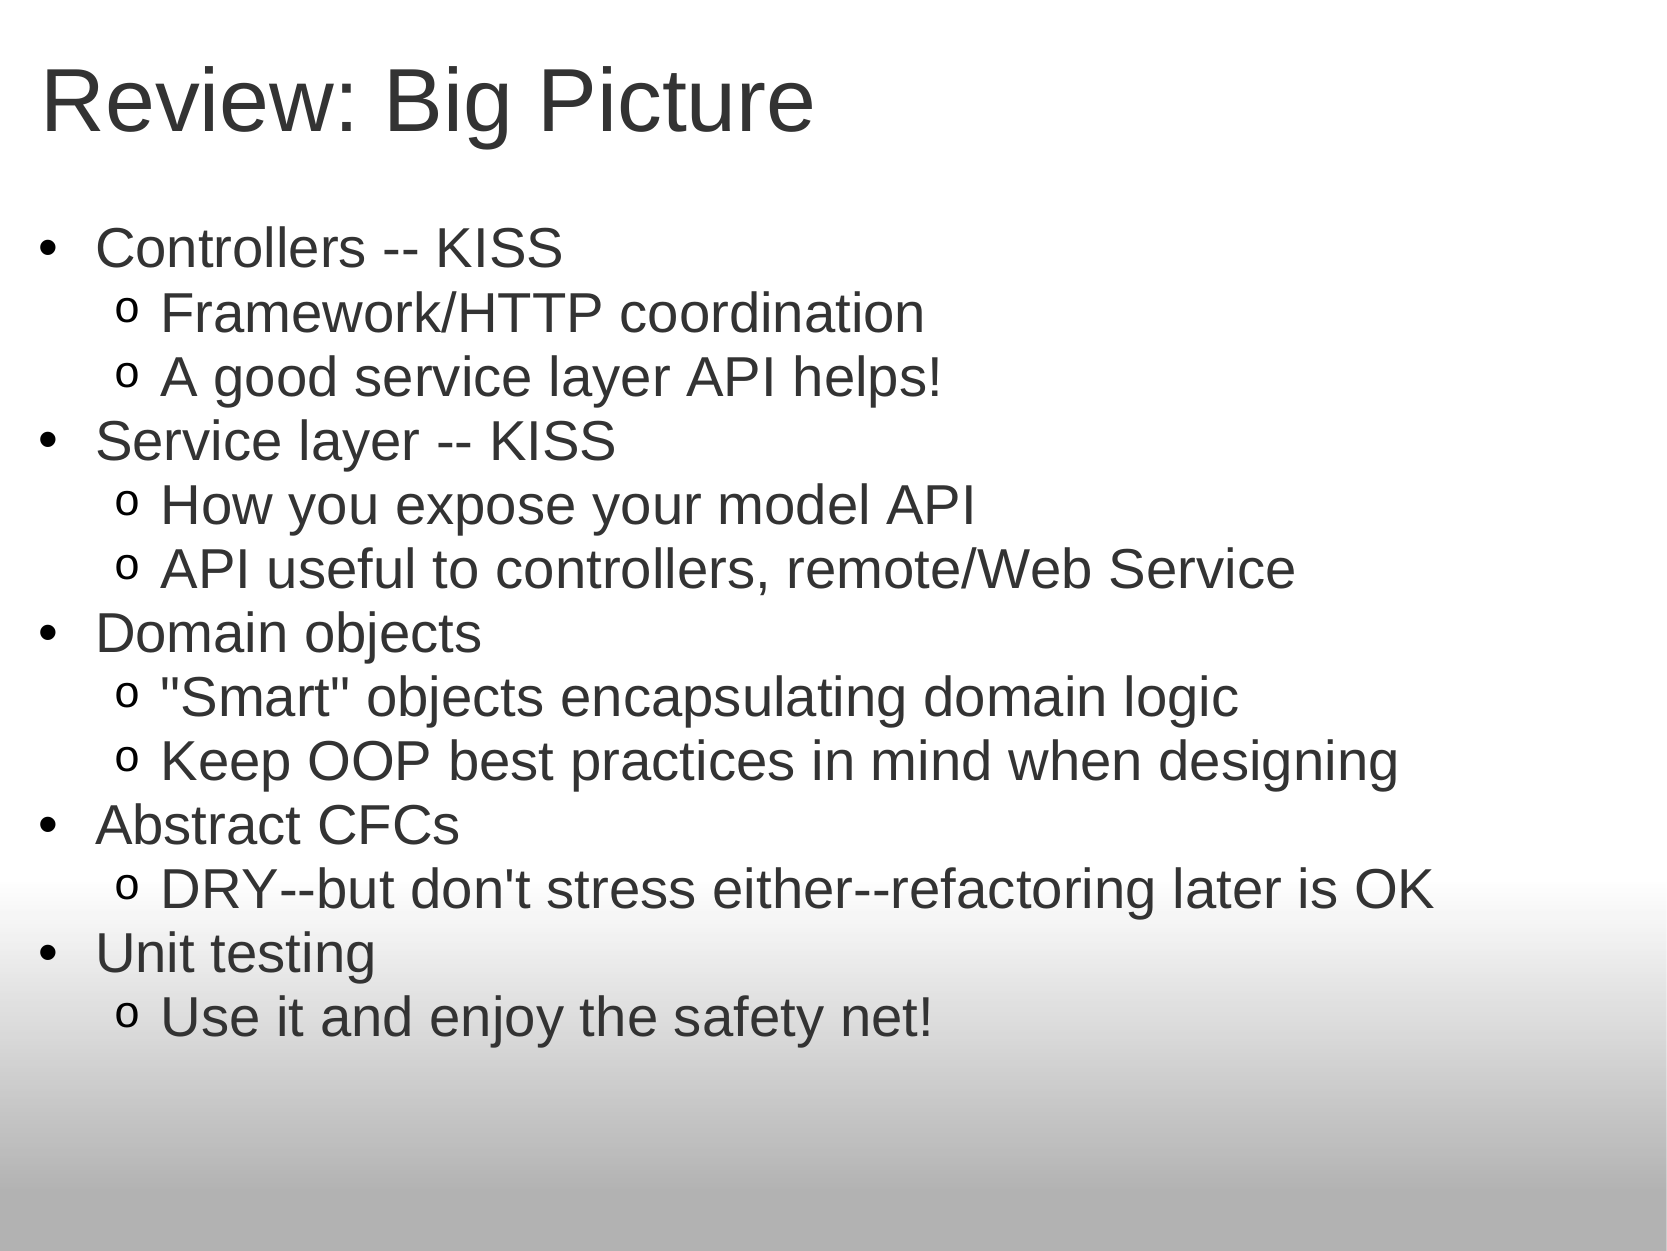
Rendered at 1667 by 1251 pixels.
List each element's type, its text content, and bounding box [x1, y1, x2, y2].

list Controllers -- KISS Framework/HTTP coordination A good service layer API helps! Service layer -- KISS How you expose your model API API useful to controllers, remote/Web Service Domain objects "Smart" objects encapsulating domain logic Keep OOP best practices in mind when designing Abstract CFCs DRY--but don't stress either--refactoring later is OK Unit testing Use it and enjoy the safety net! [20, 216, 1630, 1179]
picture [0, 0, 1667, 1251]
title Review: Big Picture [40, 50, 1627, 201]
